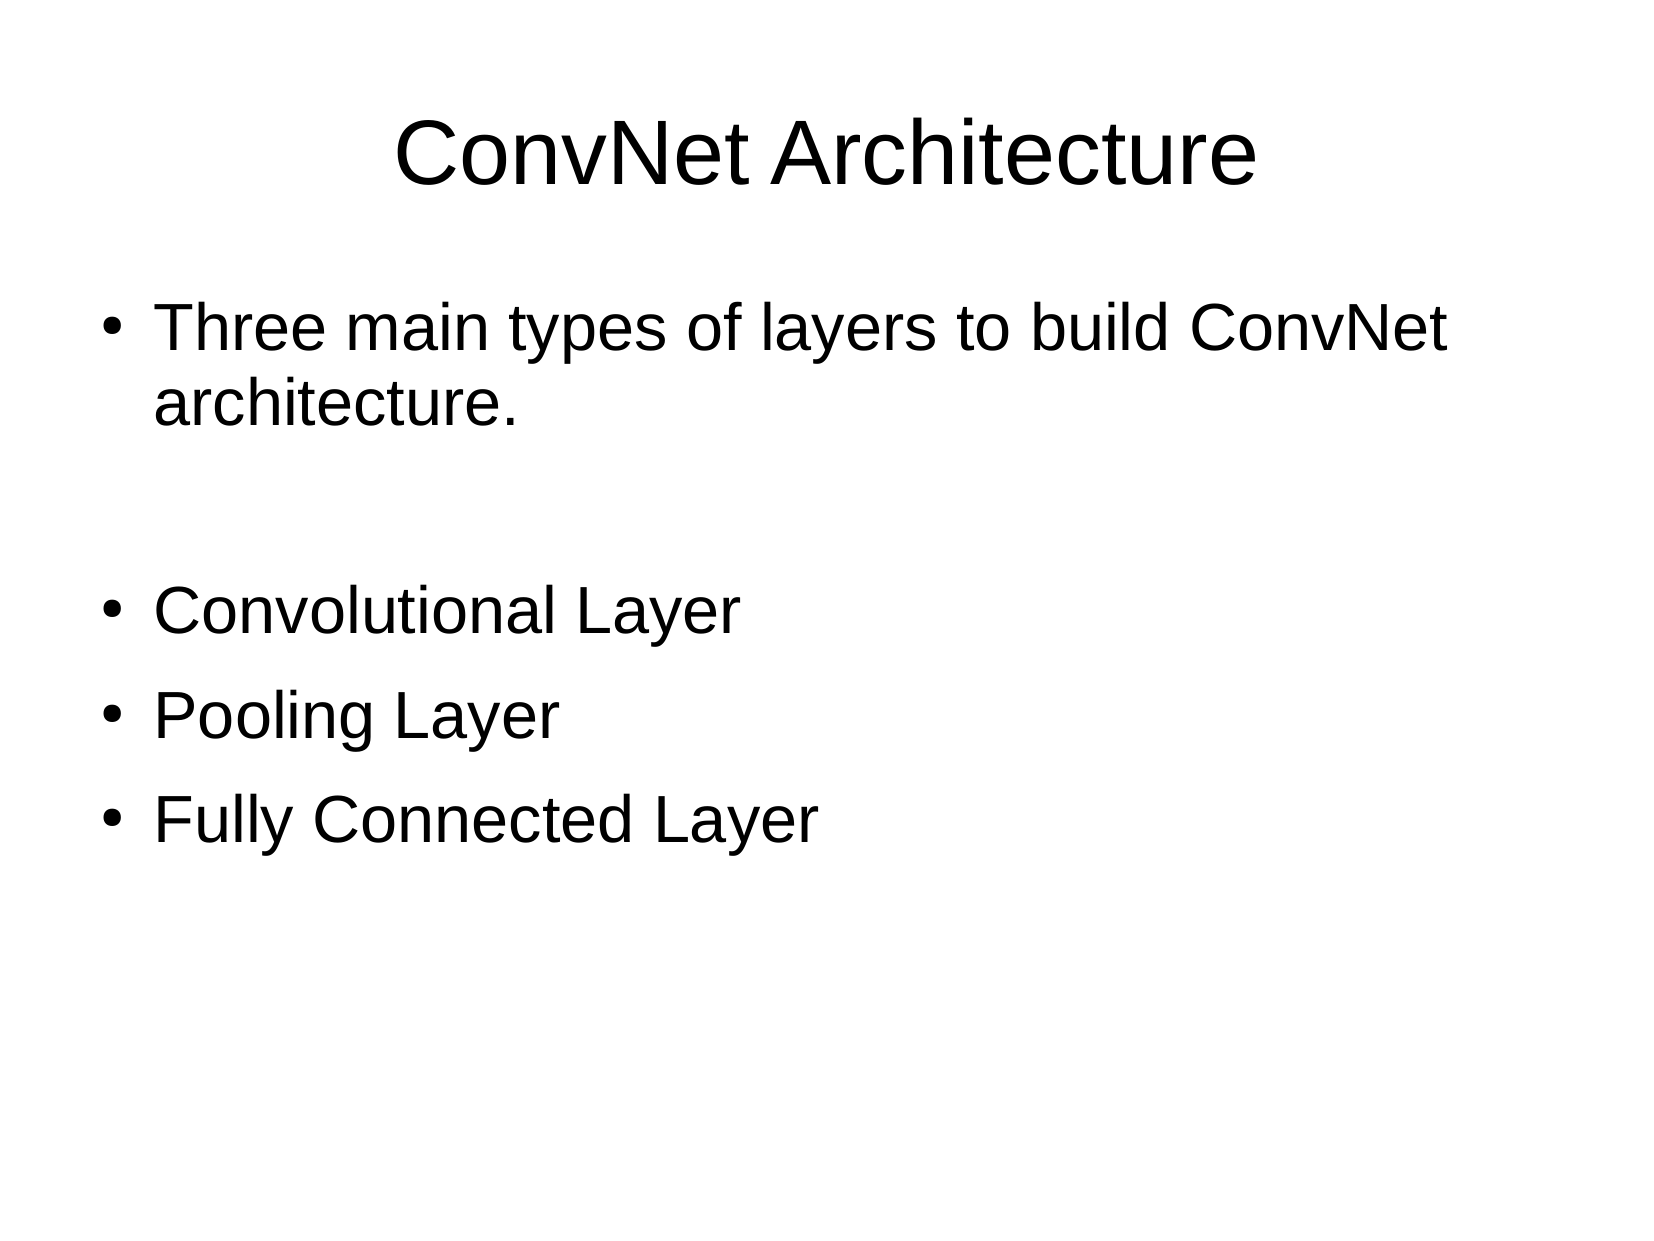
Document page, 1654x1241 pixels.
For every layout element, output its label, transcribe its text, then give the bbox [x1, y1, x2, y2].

list Three main types of layers to build ConvNet architecture. Convolutional Layer Pooling Layer Fully Connected Layer [82, 290, 1571, 1010]
title ConvNet Architecture [82, 49, 1571, 257]
